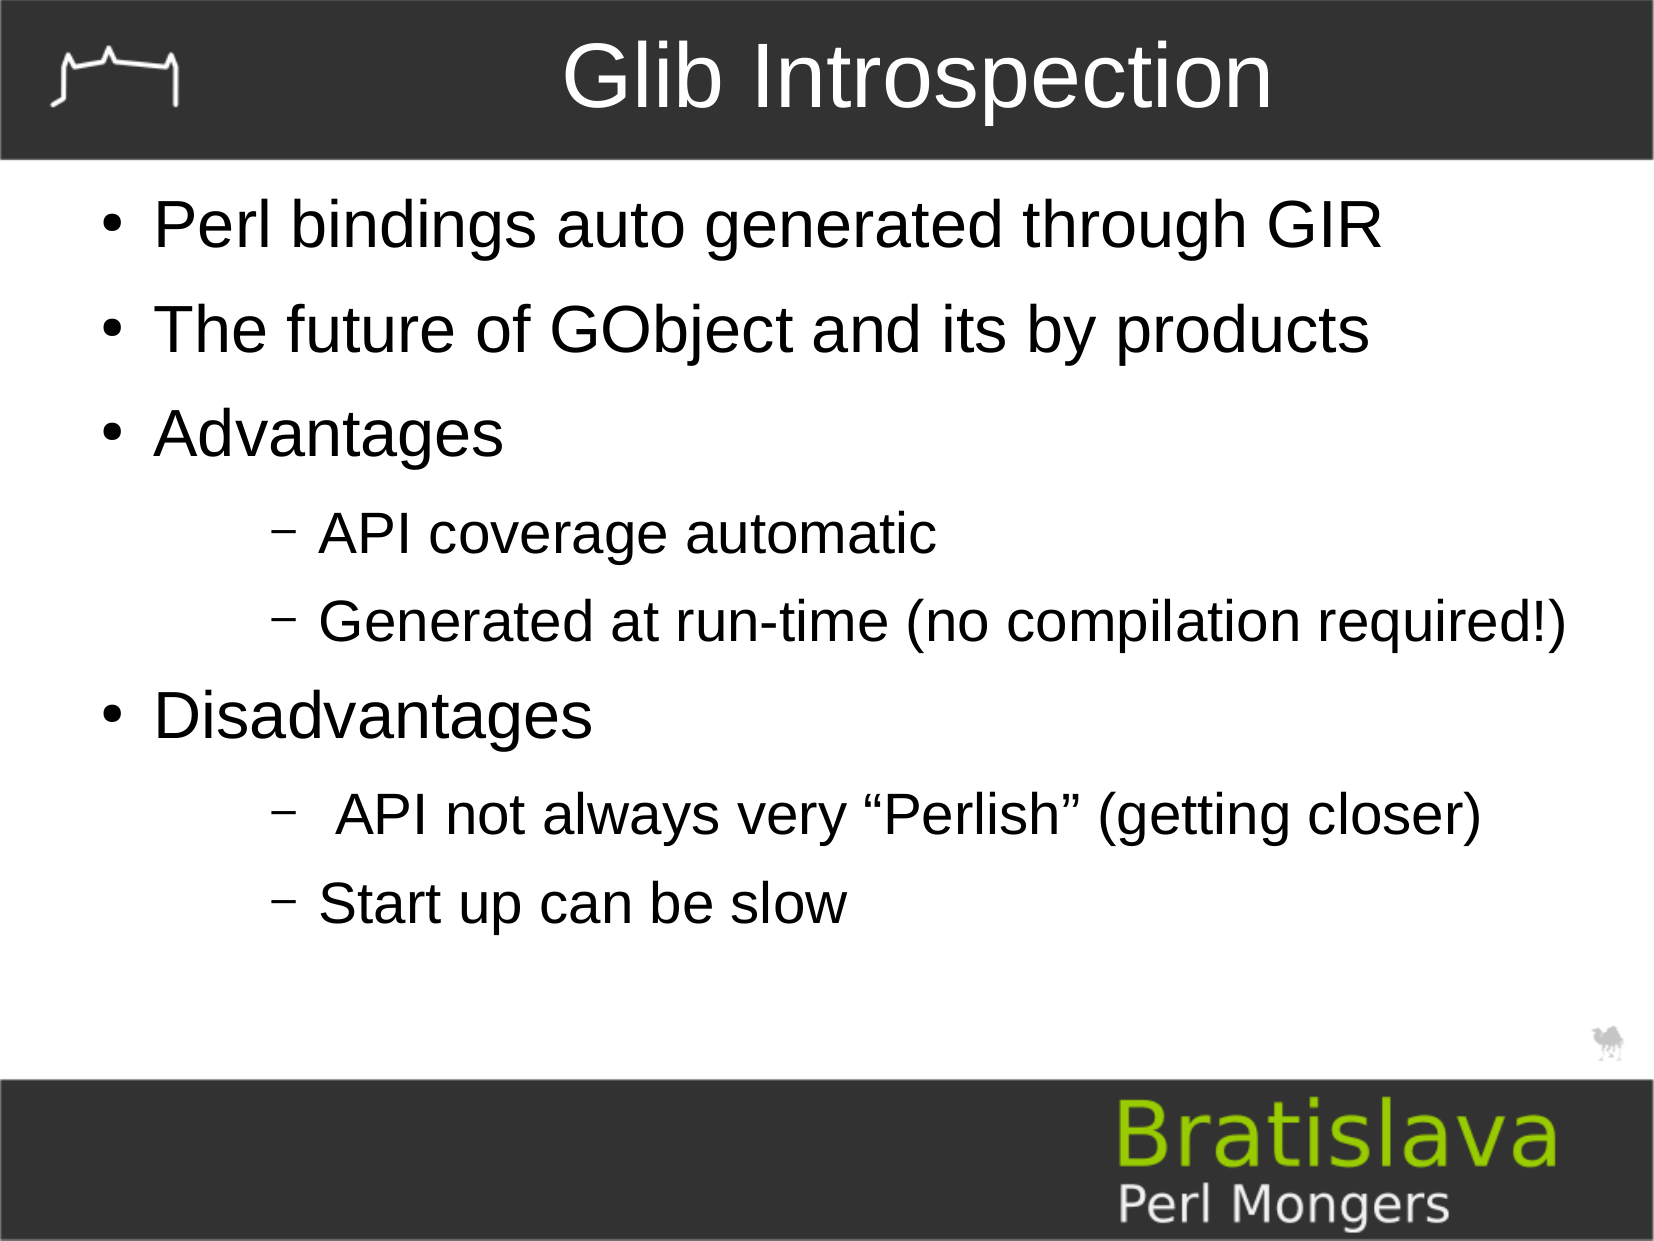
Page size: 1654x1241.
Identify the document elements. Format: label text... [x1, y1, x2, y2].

picture [0, 0, 1654, 1241]
title Glib Introspection [193, 24, 1645, 128]
list Perl bindings auto generated through GIR The future of GObject and its by products Advantages API coverage automatic Generated at run-time (no compilation required!) Disadvantages API not always very “Perlish” (getting closer) Start up can be slow [82, 187, 1576, 1036]
